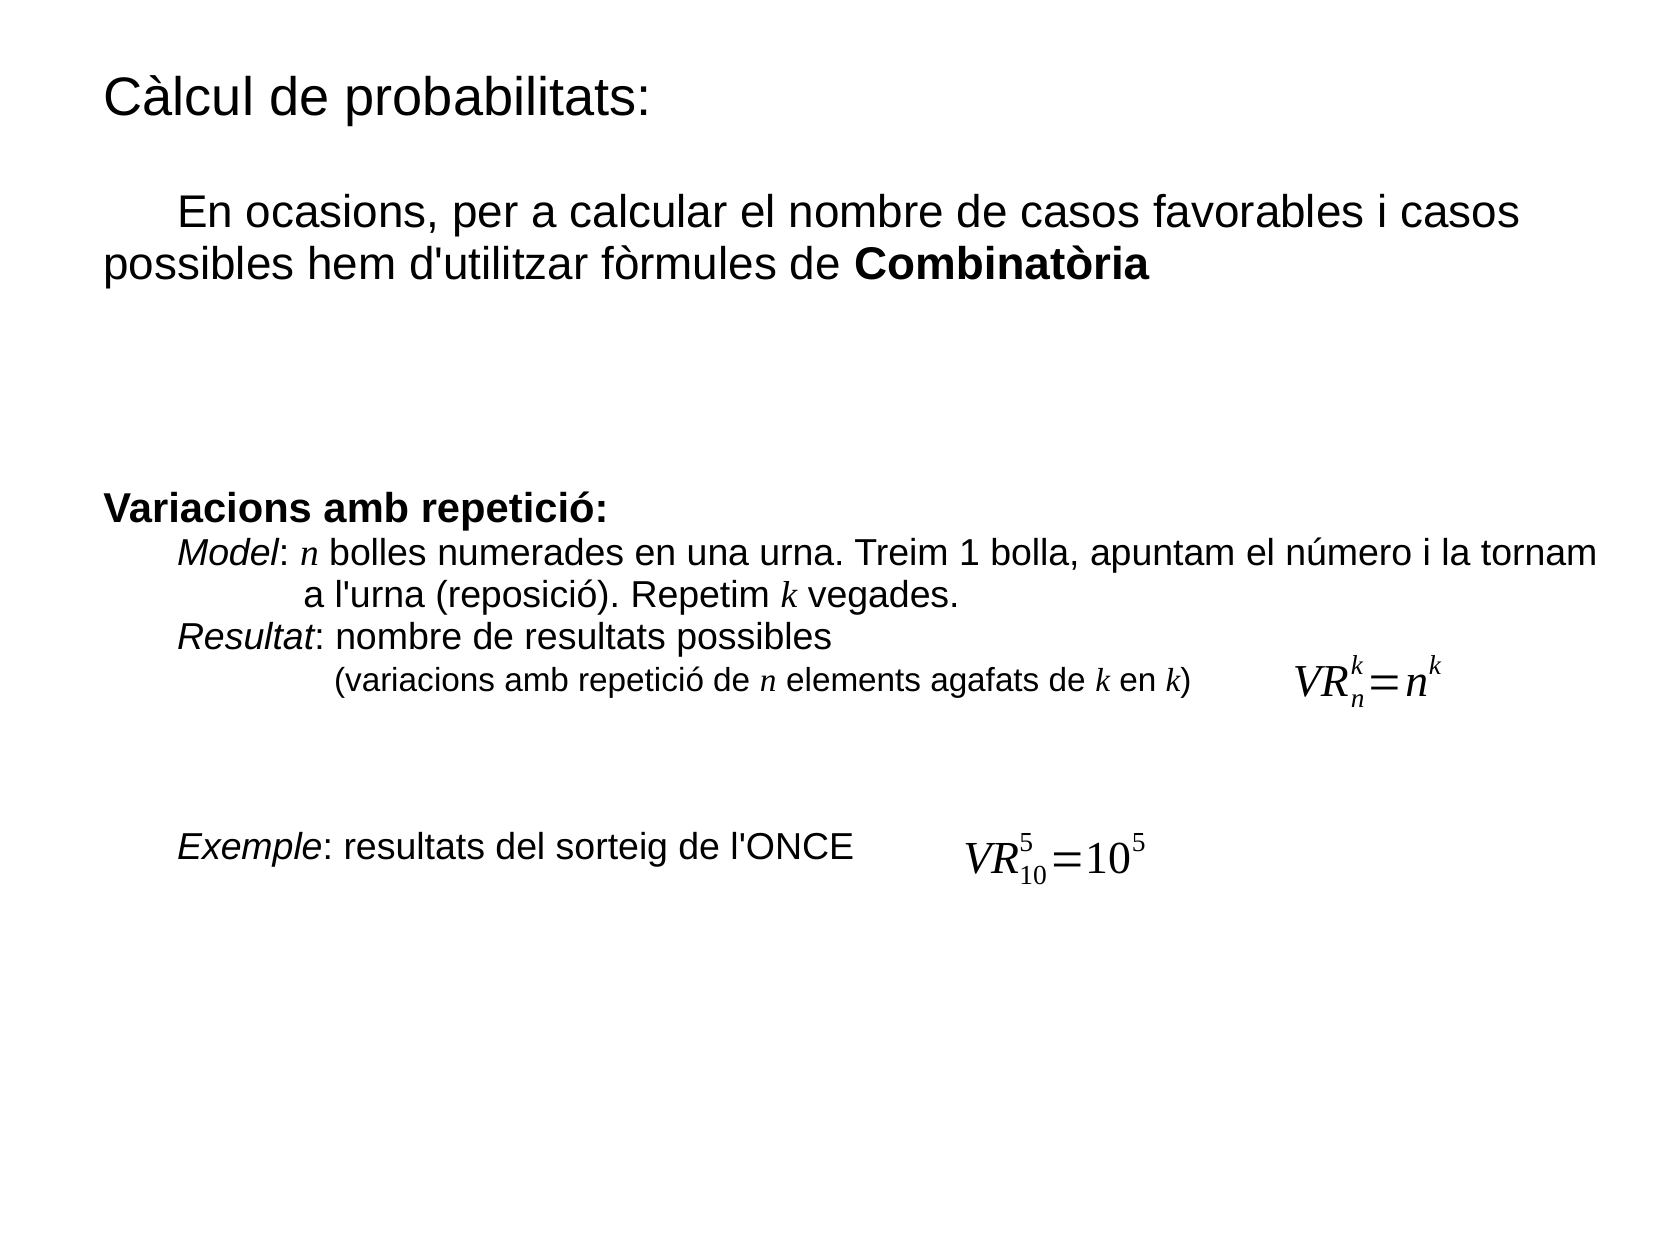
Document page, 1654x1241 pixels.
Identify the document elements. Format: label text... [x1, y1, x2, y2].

text_box Càlcul de probabilitats: En ocasions, per a calcular el nombre de casos favorables i casos possibles hem d'utilitzar fòrmules de Combinatòria Variacions amb repetició: Model: n bolles numerades en una urna. Treim 1 bolla, apuntam el número i la tornam a l'urna (reposició). Repetim k vegades. Resultat: nombre de resultats possibles (variacions amb repetició de n elements agafats de k en k) Exemple: resultats del sorteig de l'ONCE [88, 59, 1625, 978]
chart [1286, 649, 1447, 714]
chart [956, 826, 1152, 892]
